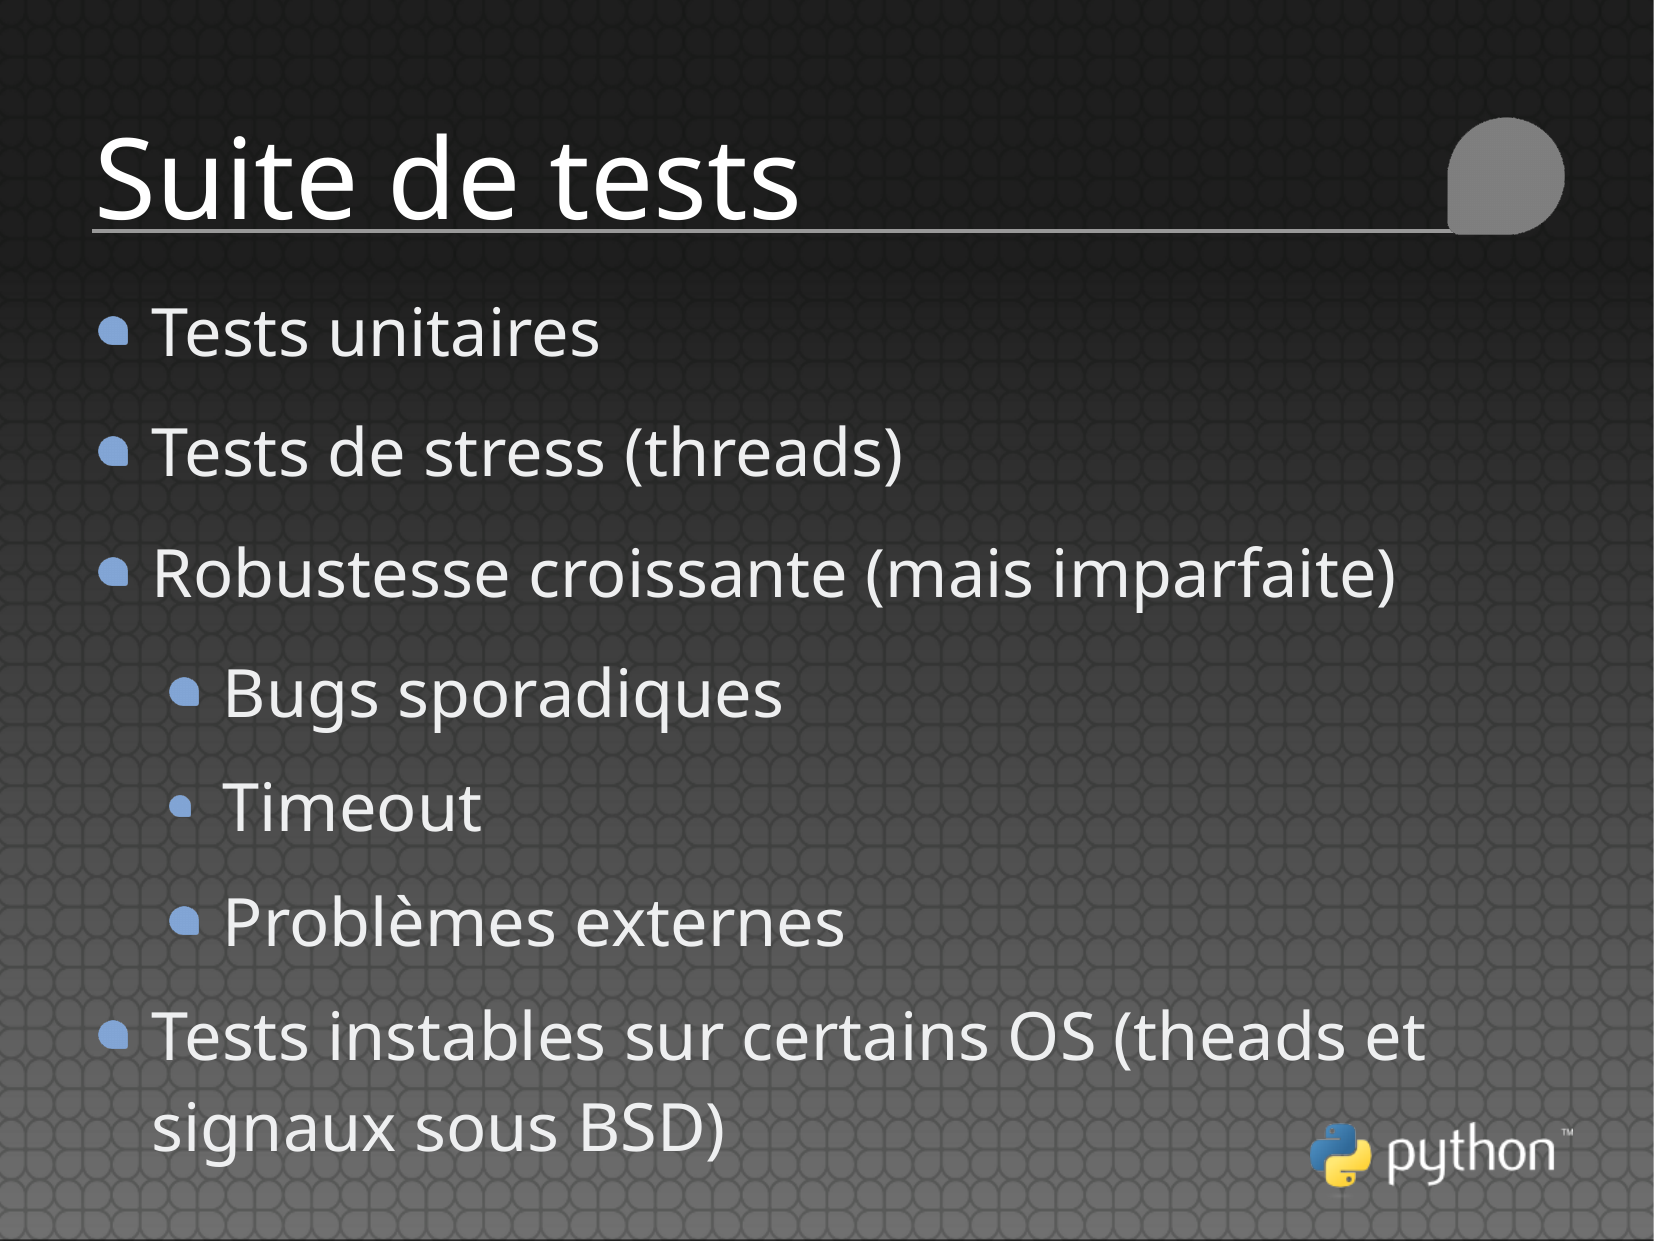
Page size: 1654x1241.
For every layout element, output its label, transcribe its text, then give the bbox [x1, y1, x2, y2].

picture [0, 0, 1654, 1241]
title Suite de tests [94, 100, 1426, 251]
list Tests unitaires Tests de stress (threads) Robustesse croissante (mais imparfaite) Bugs sporadiques Timeout Problèmes externes Tests instables sur certains OS (theads et signaux sous BSD) [80, 285, 1570, 1113]
